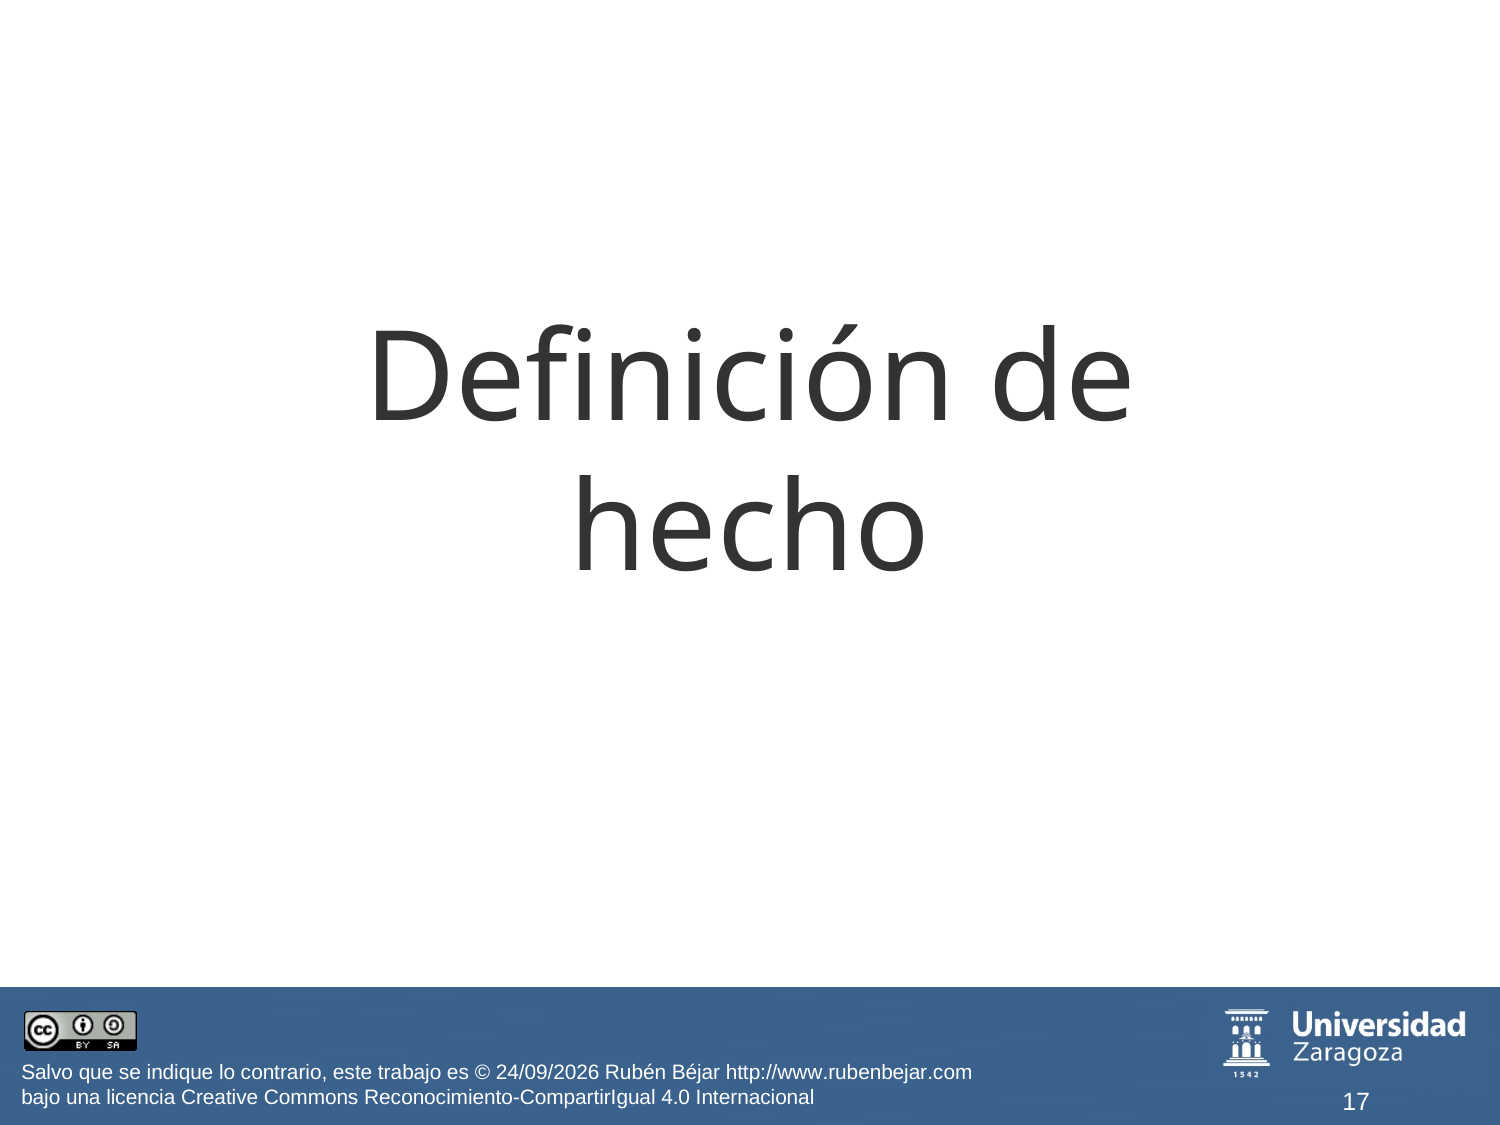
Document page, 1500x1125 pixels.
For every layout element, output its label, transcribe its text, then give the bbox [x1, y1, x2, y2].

text_box Definición de hecho [169, 307, 1331, 585]
picture [0, 987, 1500, 1125]
